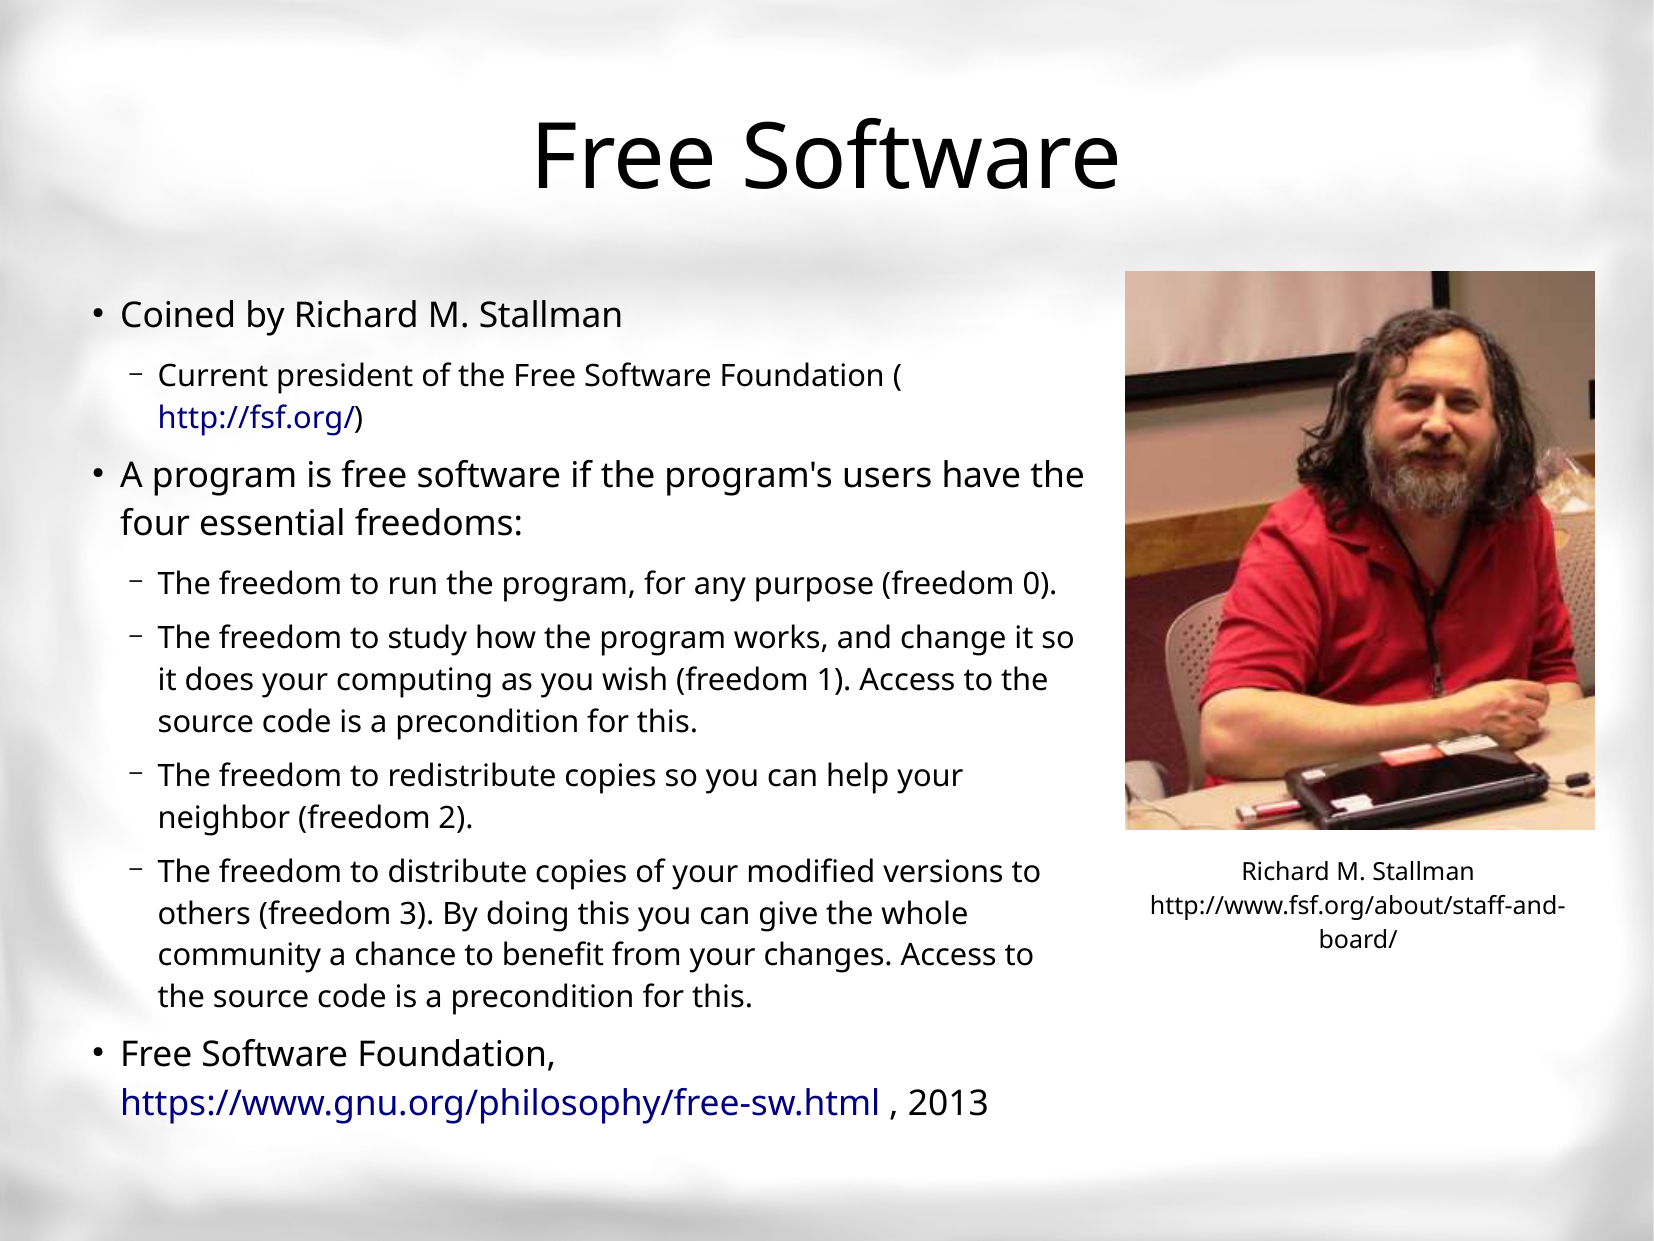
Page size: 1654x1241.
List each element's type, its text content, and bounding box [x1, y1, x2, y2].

title Free Software [82, 49, 1571, 257]
text_box Richard M. Stallman http://www.fsf.org/about/staff-and-board/ [1135, 846, 1583, 945]
list Coined by Richard M. Stallman Current president of the Free Software Foundation (http://fsf.org/) A program is free software if the program's users have the four essential freedoms: The freedom to run the program, for any purpose (freedom 0). The freedom to study how the program works, and change it so it does your computing as you wish (freedom 1). Access to the source code is a precondition for this. The freedom to redistribute copies so you can help your neighbor (freedom 2). The freedom to distribute copies of your modified versions to others (freedom 3). By doing this you can give the whole community a chance to benefit from your changes. Access to the source code is a precondition for this. Free Software Foundation, https://www.gnu.org/philosophy/free-sw.html , 2013 [82, 290, 1087, 1146]
picture [0, 0, 1654, 1241]
